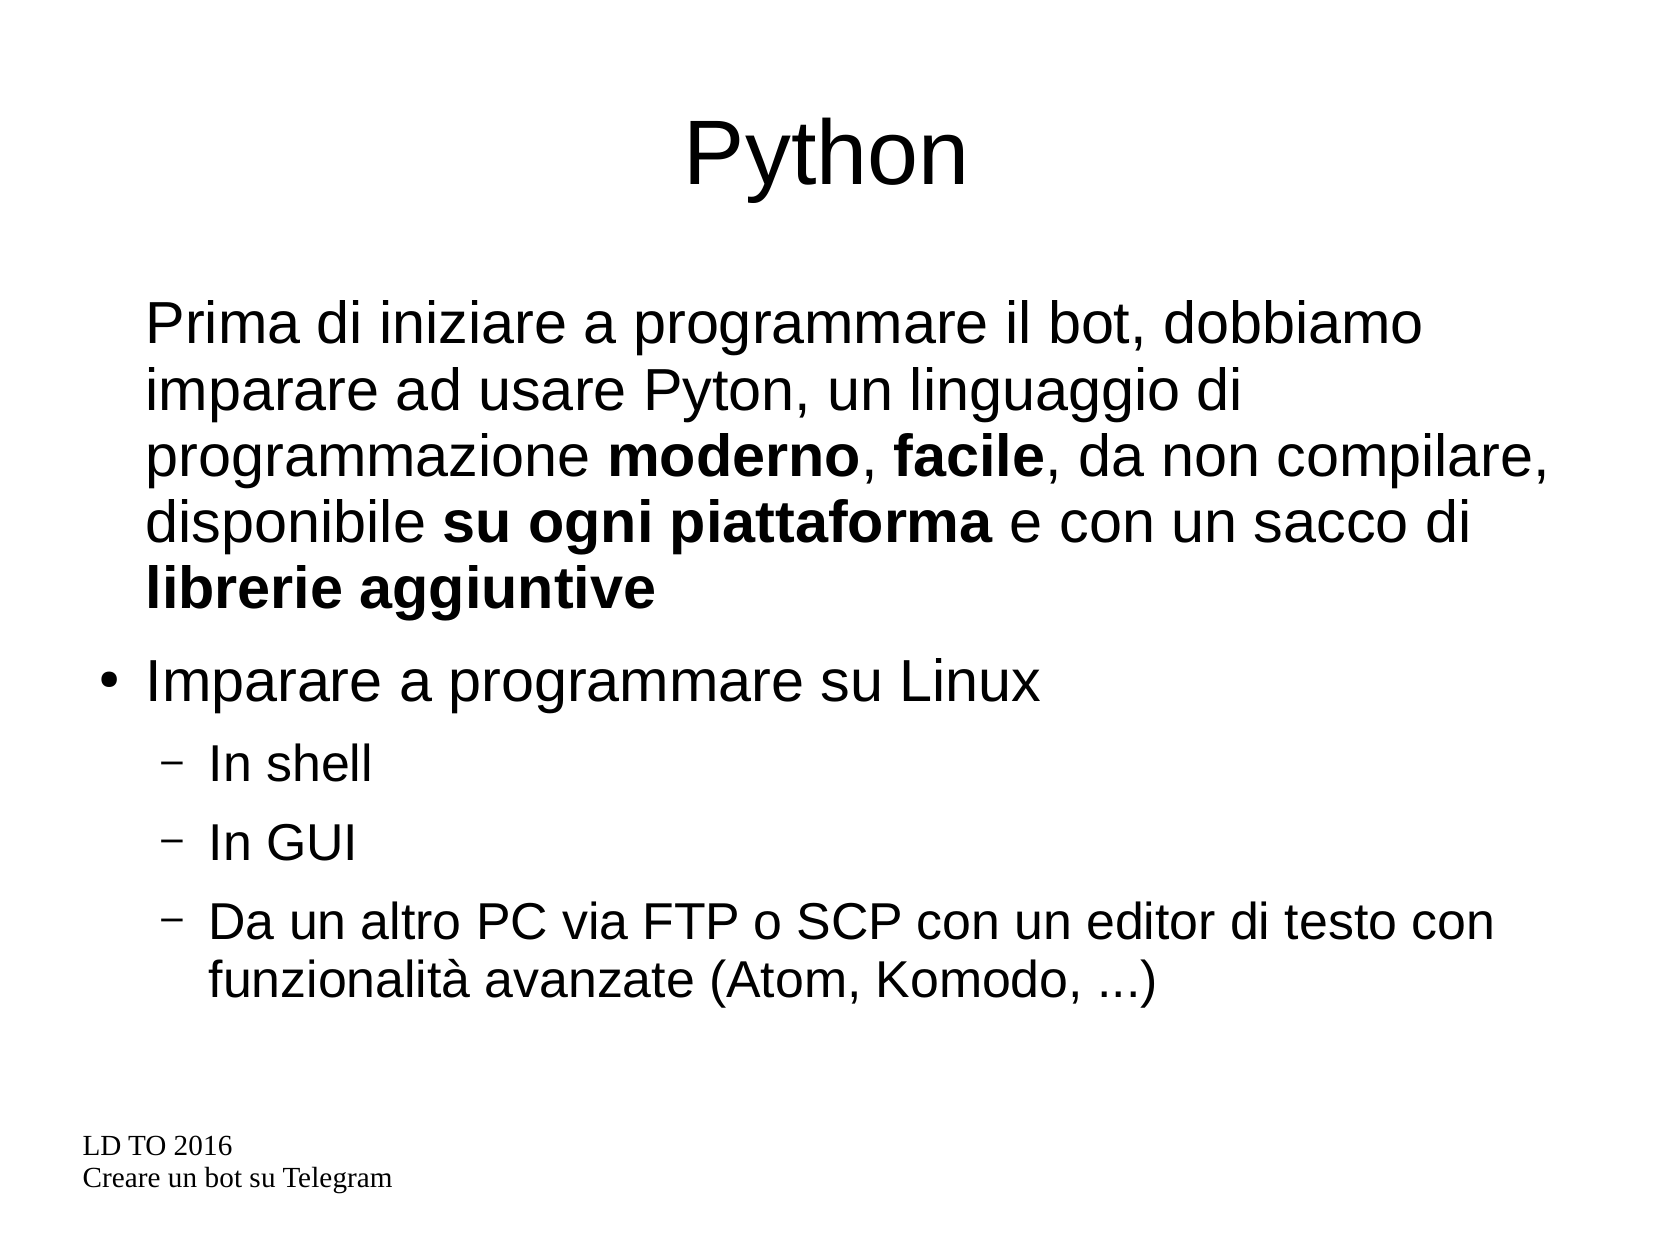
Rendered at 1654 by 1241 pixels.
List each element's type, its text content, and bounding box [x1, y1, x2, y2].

title Python [82, 49, 1571, 257]
list Prima di iniziare a programmare il bot, dobbiamo imparare ad usare Pyton, un linguaggio di programmazione moderno, facile, da non compilare, disponibile su ogni piattaforma e con un sacco di librerie aggiuntive Imparare a programmare su Linux In shell In GUI Da un altro PC via FTP o SCP con un editor di testo con funzionalità avanzate (Atom, Komodo, ...) [82, 290, 1571, 1010]
